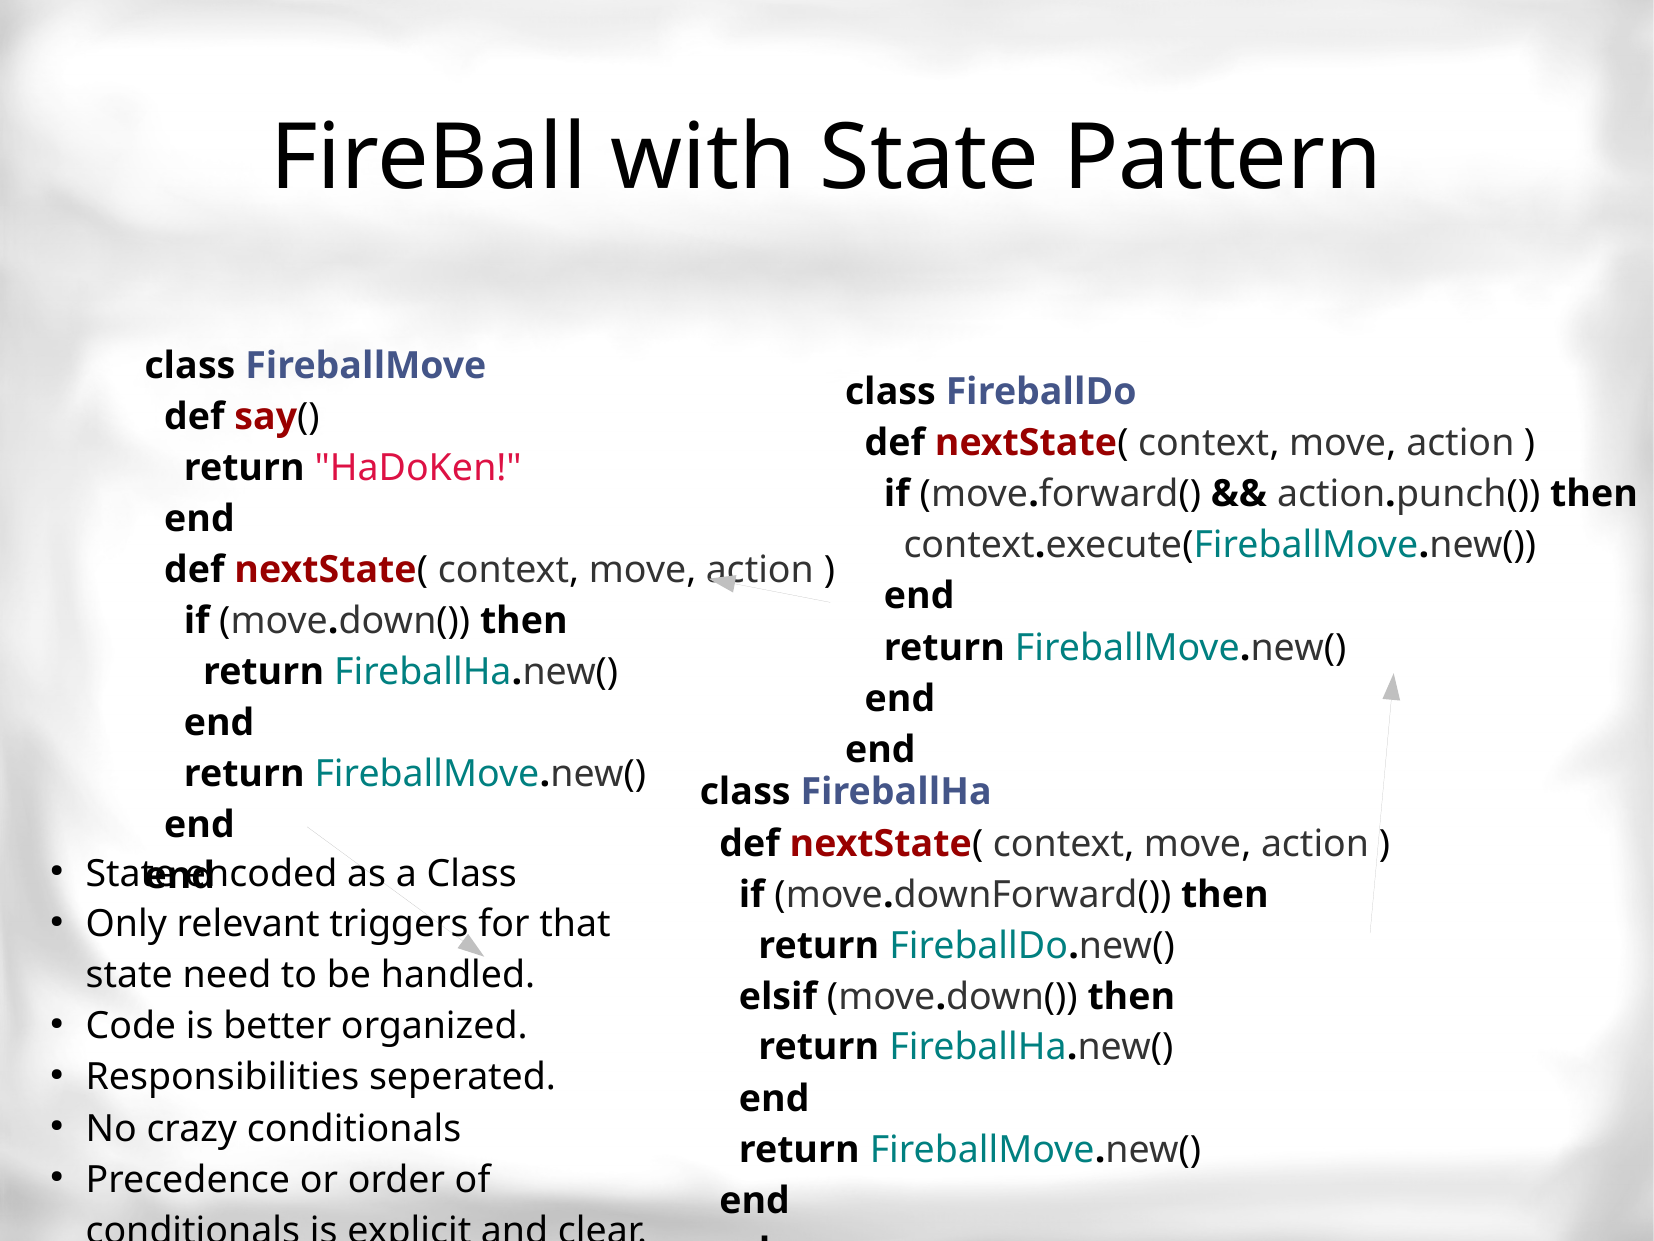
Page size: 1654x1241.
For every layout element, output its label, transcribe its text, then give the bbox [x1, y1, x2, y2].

picture [393, 1225, 405, 1241]
picture [611, 1233, 621, 1241]
title FireBall with State Pattern [82, 49, 1571, 257]
text_box class FireballMove def say() return "HaDoKen!" end def nextState( context, move, action ) if (move.down()) then return FireballHa.new() end return FireballMove.new() end end [129, 330, 832, 809]
picture [210, 1225, 222, 1241]
picture [132, 1225, 143, 1241]
picture [234, 1225, 245, 1241]
picture [530, 1225, 542, 1241]
picture [353, 1225, 363, 1231]
picture [373, 1236, 381, 1241]
picture [507, 1225, 518, 1241]
picture [485, 1233, 495, 1241]
text_box class FireballHa def nextState( context, move, action ) if (move.downForward()) then return FireballDo.new() elsif (move.down()) then return FireballHa.new() end return FireballMove.new() end end [685, 757, 1387, 1193]
picture [108, 1225, 120, 1241]
picture [0, 0, 1654, 1241]
text_box class FireballDo def nextState( context, move, action ) if (move.forward() && action.punch()) then context.execute(FireballMove.new()) end return FireballMove.new() end end [830, 357, 1630, 709]
picture [154, 1225, 166, 1241]
picture [256, 1233, 266, 1241]
text_box State encoded as a Class Only relevant triggers for that state need to be handled. Code is better organized. Responsibilities seperated. No crazy conditionals Precedence or order of conditionals is explicit and clear. [35, 838, 646, 1190]
picture [591, 1225, 601, 1231]
